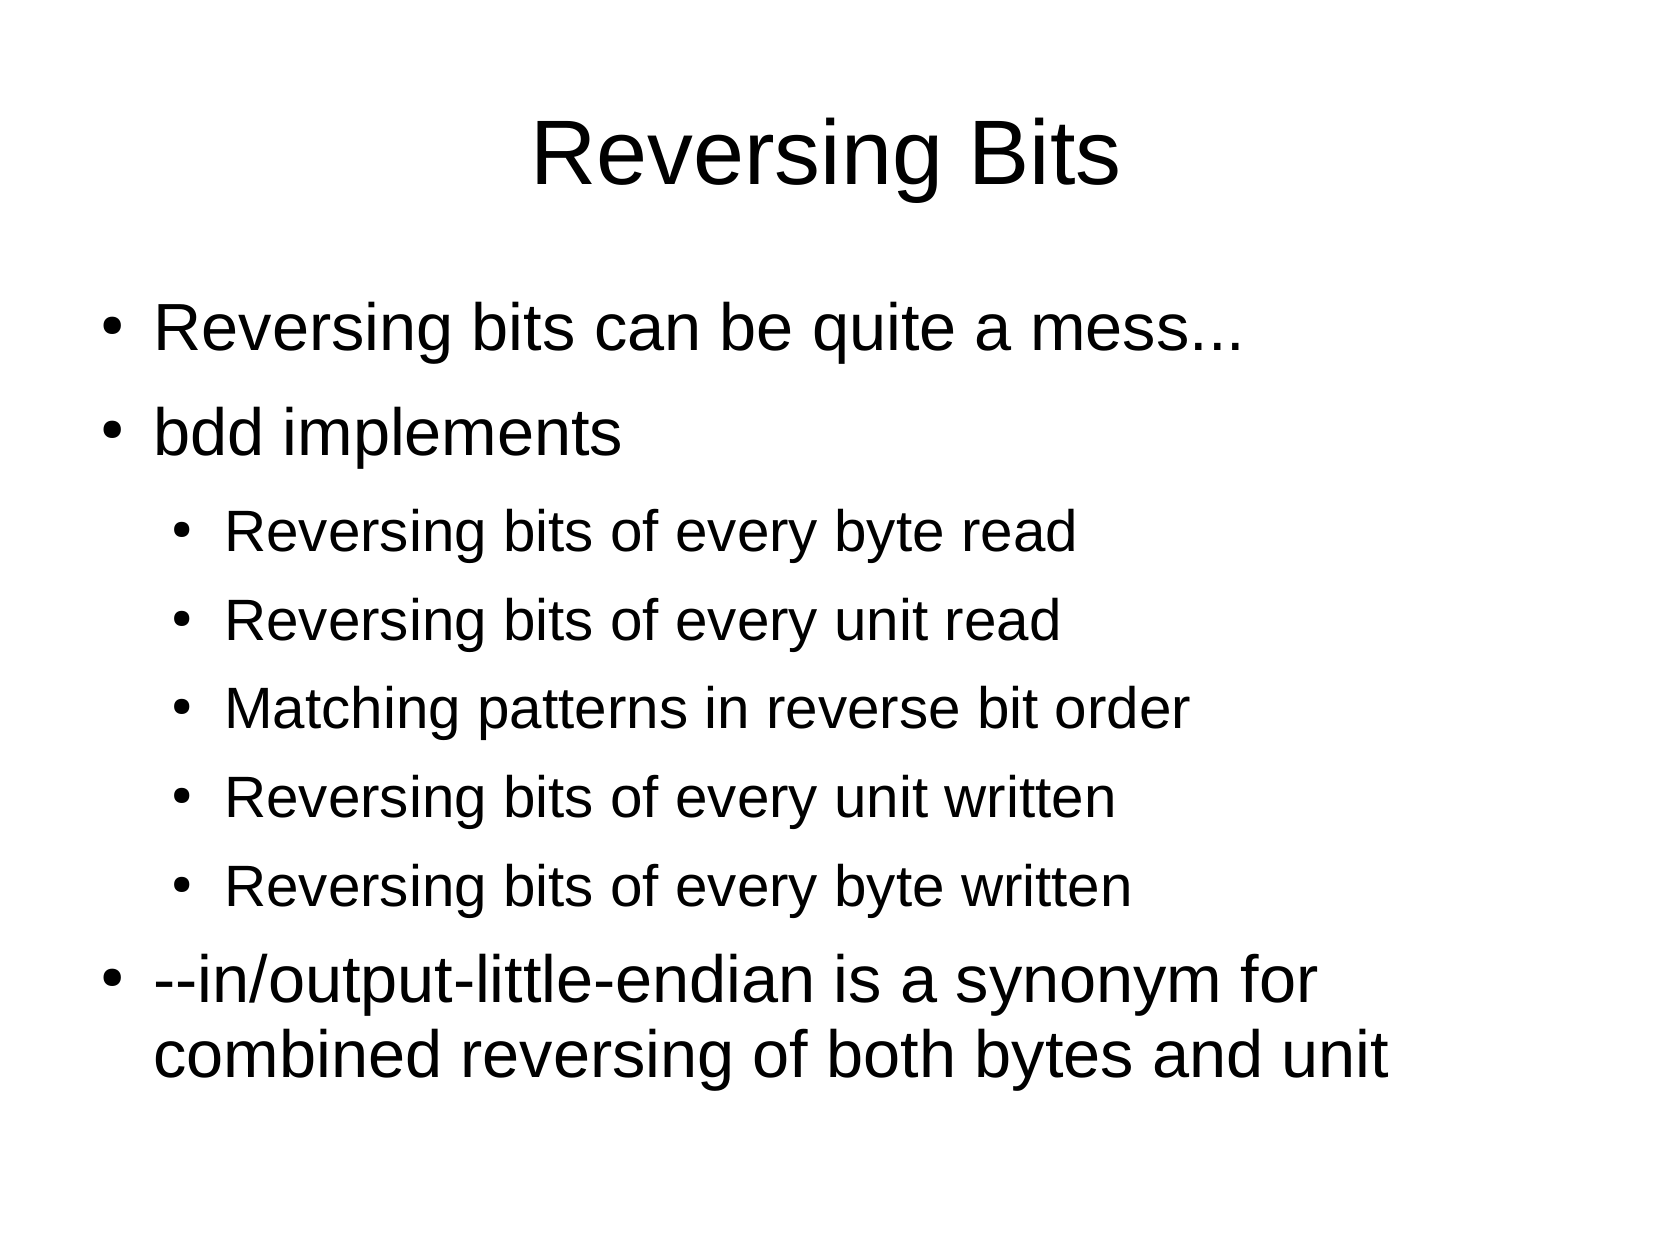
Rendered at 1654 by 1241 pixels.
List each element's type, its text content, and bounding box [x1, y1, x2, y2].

title Reversing Bits [82, 56, 1571, 250]
list Reversing bits can be quite a mess... bdd implements Reversing bits of every byte read Reversing bits of every unit read Matching patterns in reverse bit order Reversing bits of every unit written Reversing bits of every byte written --in/output-little-endian is a synonym for combined reversing of both bytes and unit [82, 290, 1571, 1109]
